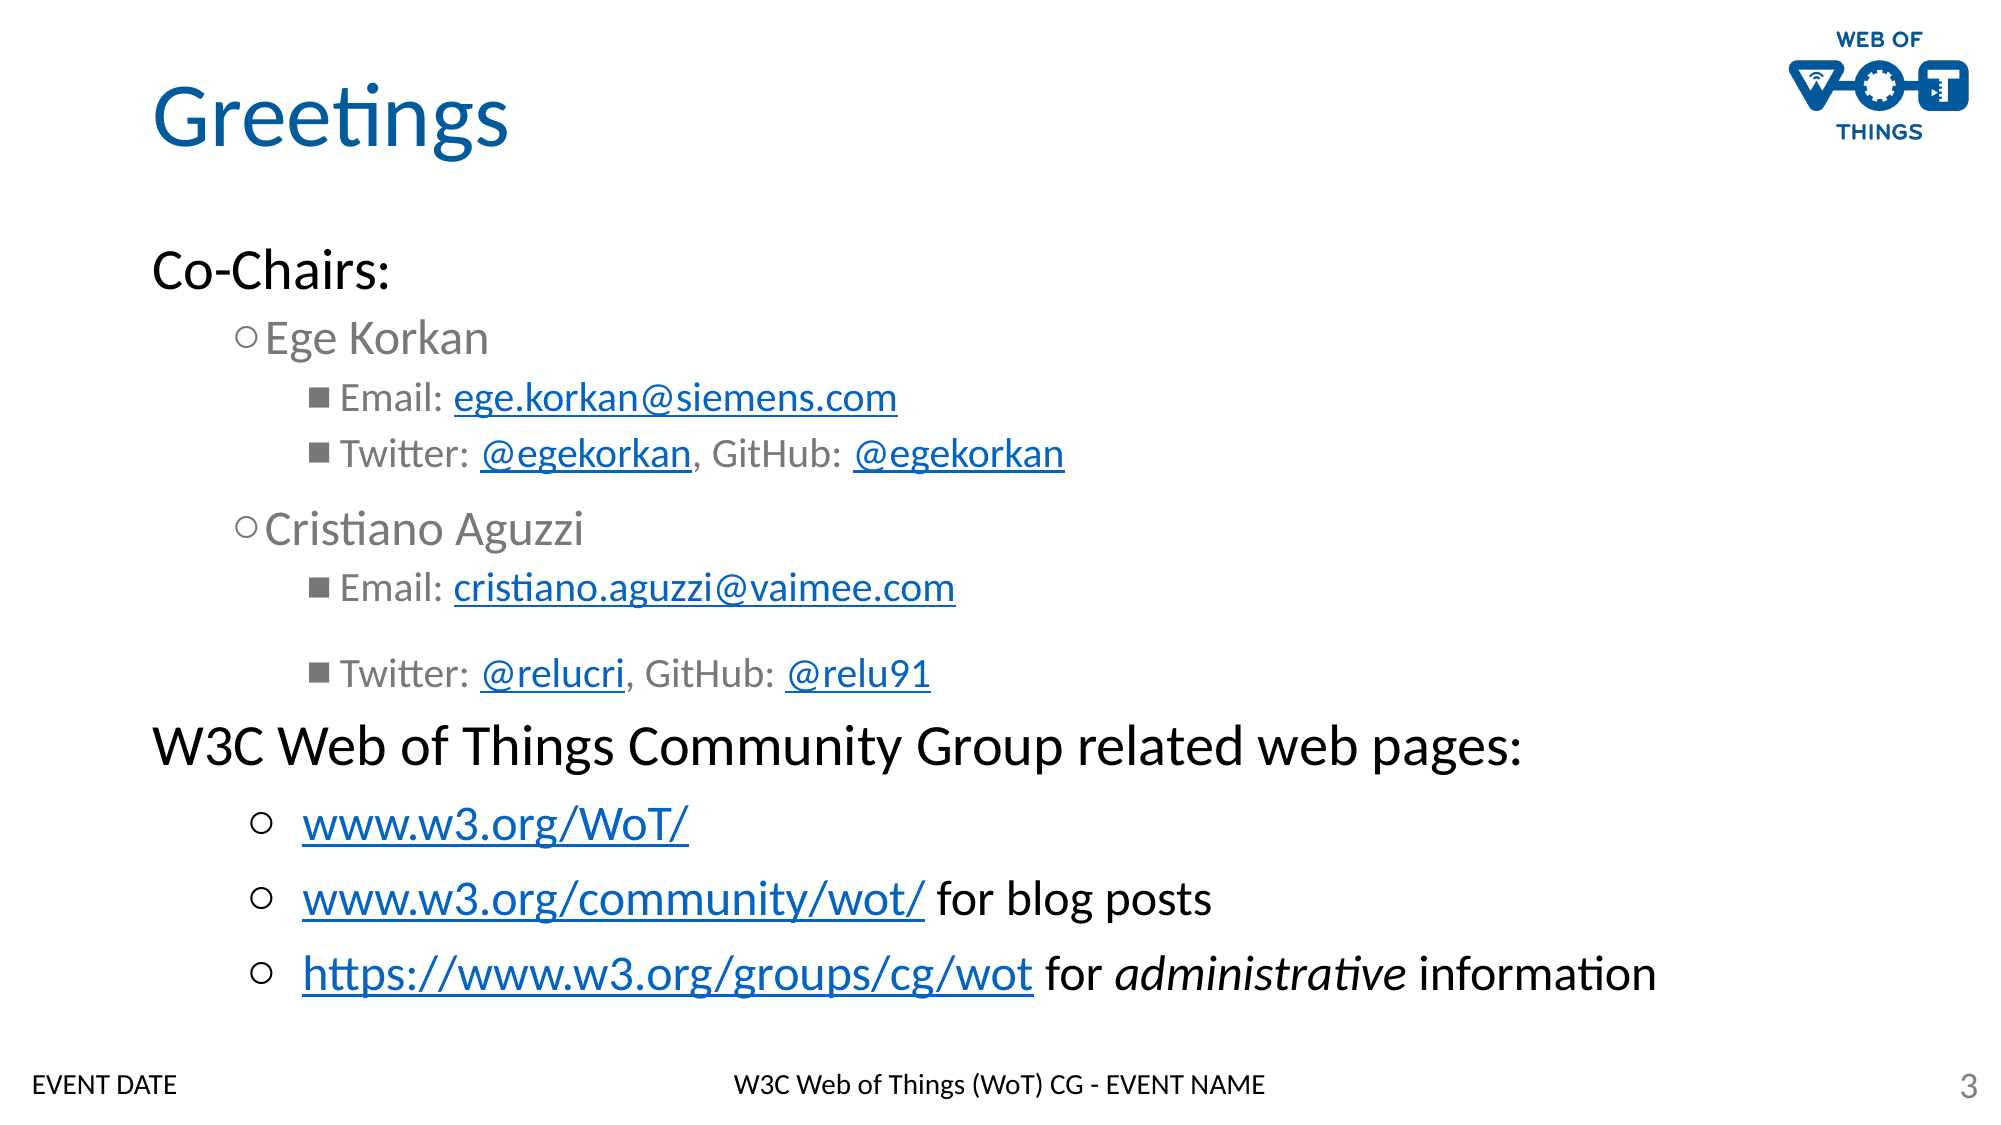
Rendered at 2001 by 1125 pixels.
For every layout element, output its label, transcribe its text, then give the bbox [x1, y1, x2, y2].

title Greetings [137, 59, 1863, 212]
list Co-Chairs: Ege Korkan Email: ege.korkan@siemens.com Twitter: @egekorkan, GitHub: @egekorkan Cristiano Aguzzi Email: cristiano.aguzzi@vaimee.com Twitter: @relucri, GitHub: @relu91 W3C Web of Things Community Group related web pages: www.w3.org/WoT/ www.w3.org/community/wot/ for blog posts https://www.w3.org/groups/cg/wot for administrative information [137, 212, 1863, 1014]
slide_number 1 [1911, 1053, 1994, 1114]
picture [1768, 19, 1989, 152]
